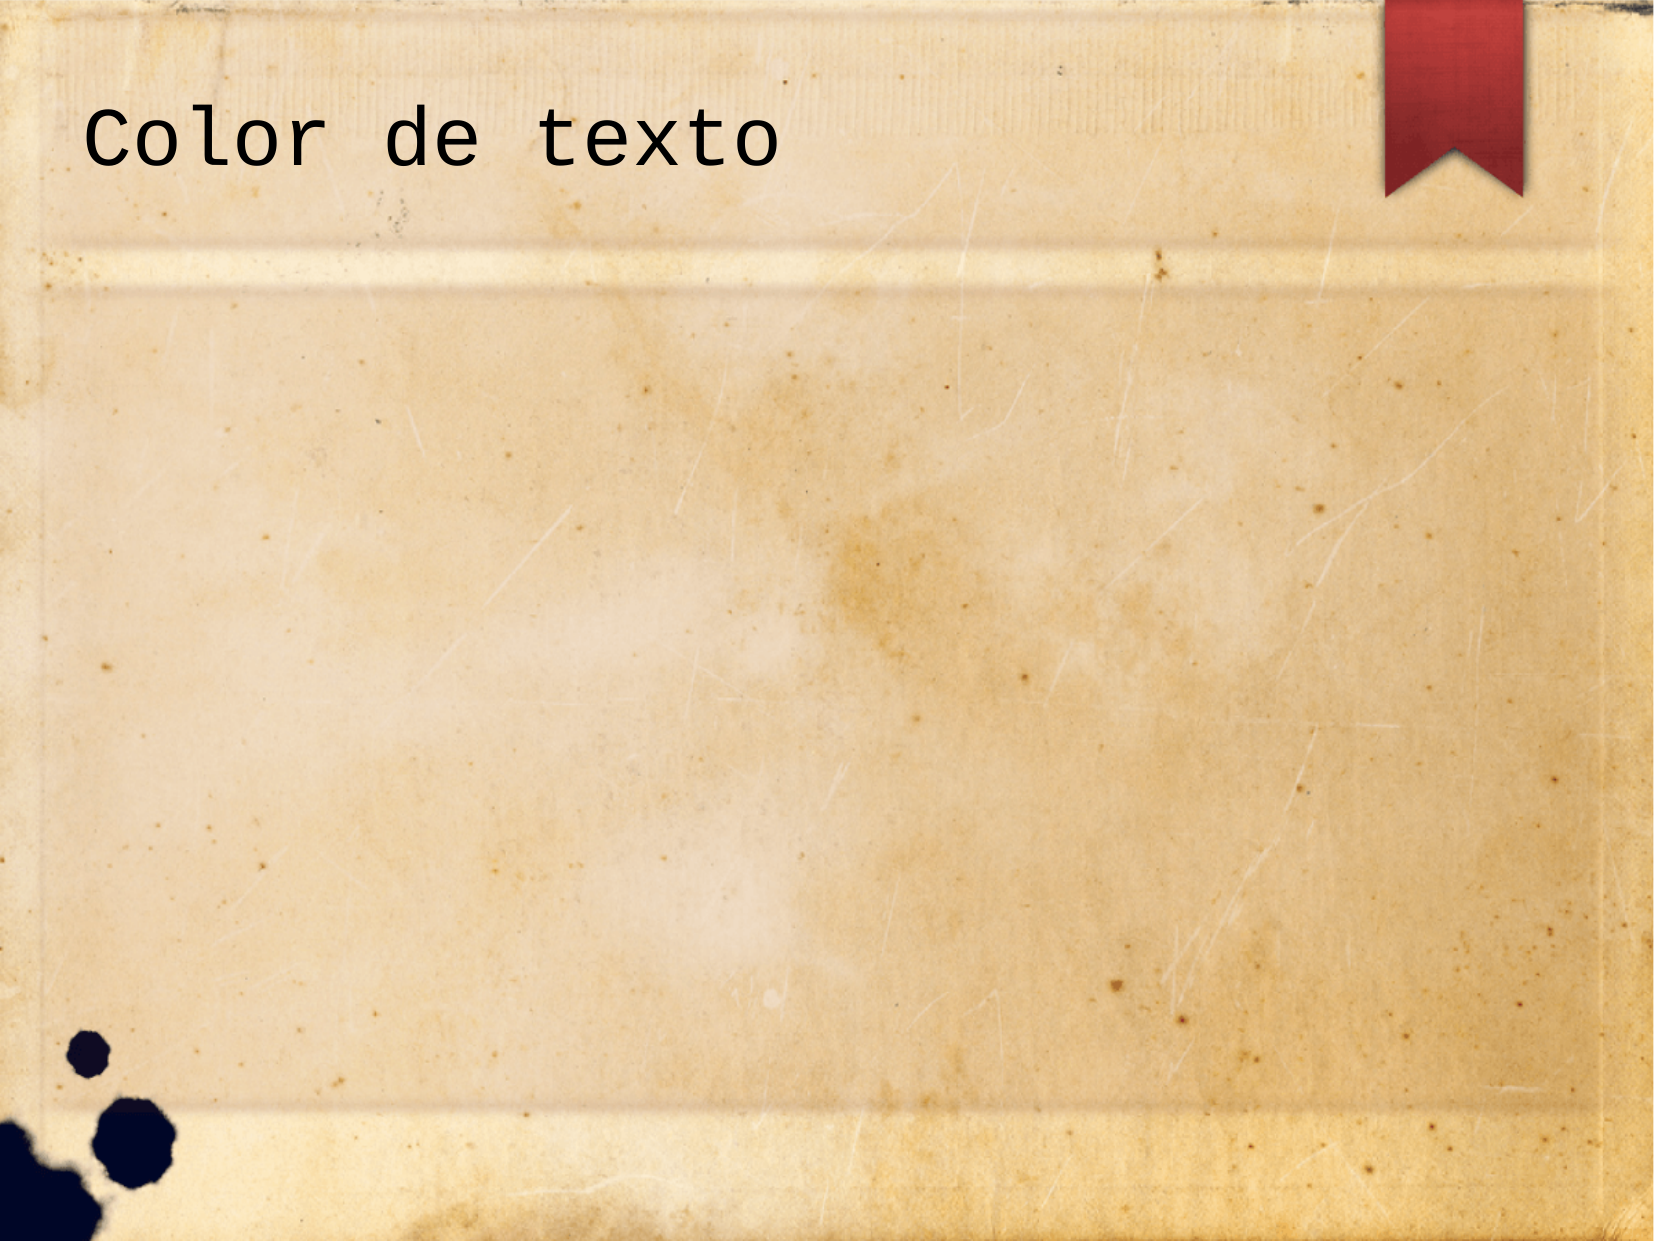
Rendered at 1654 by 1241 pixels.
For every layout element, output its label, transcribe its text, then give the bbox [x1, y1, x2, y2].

title Color de texto [82, 49, 1347, 237]
picture [0, 0, 1654, 1241]
